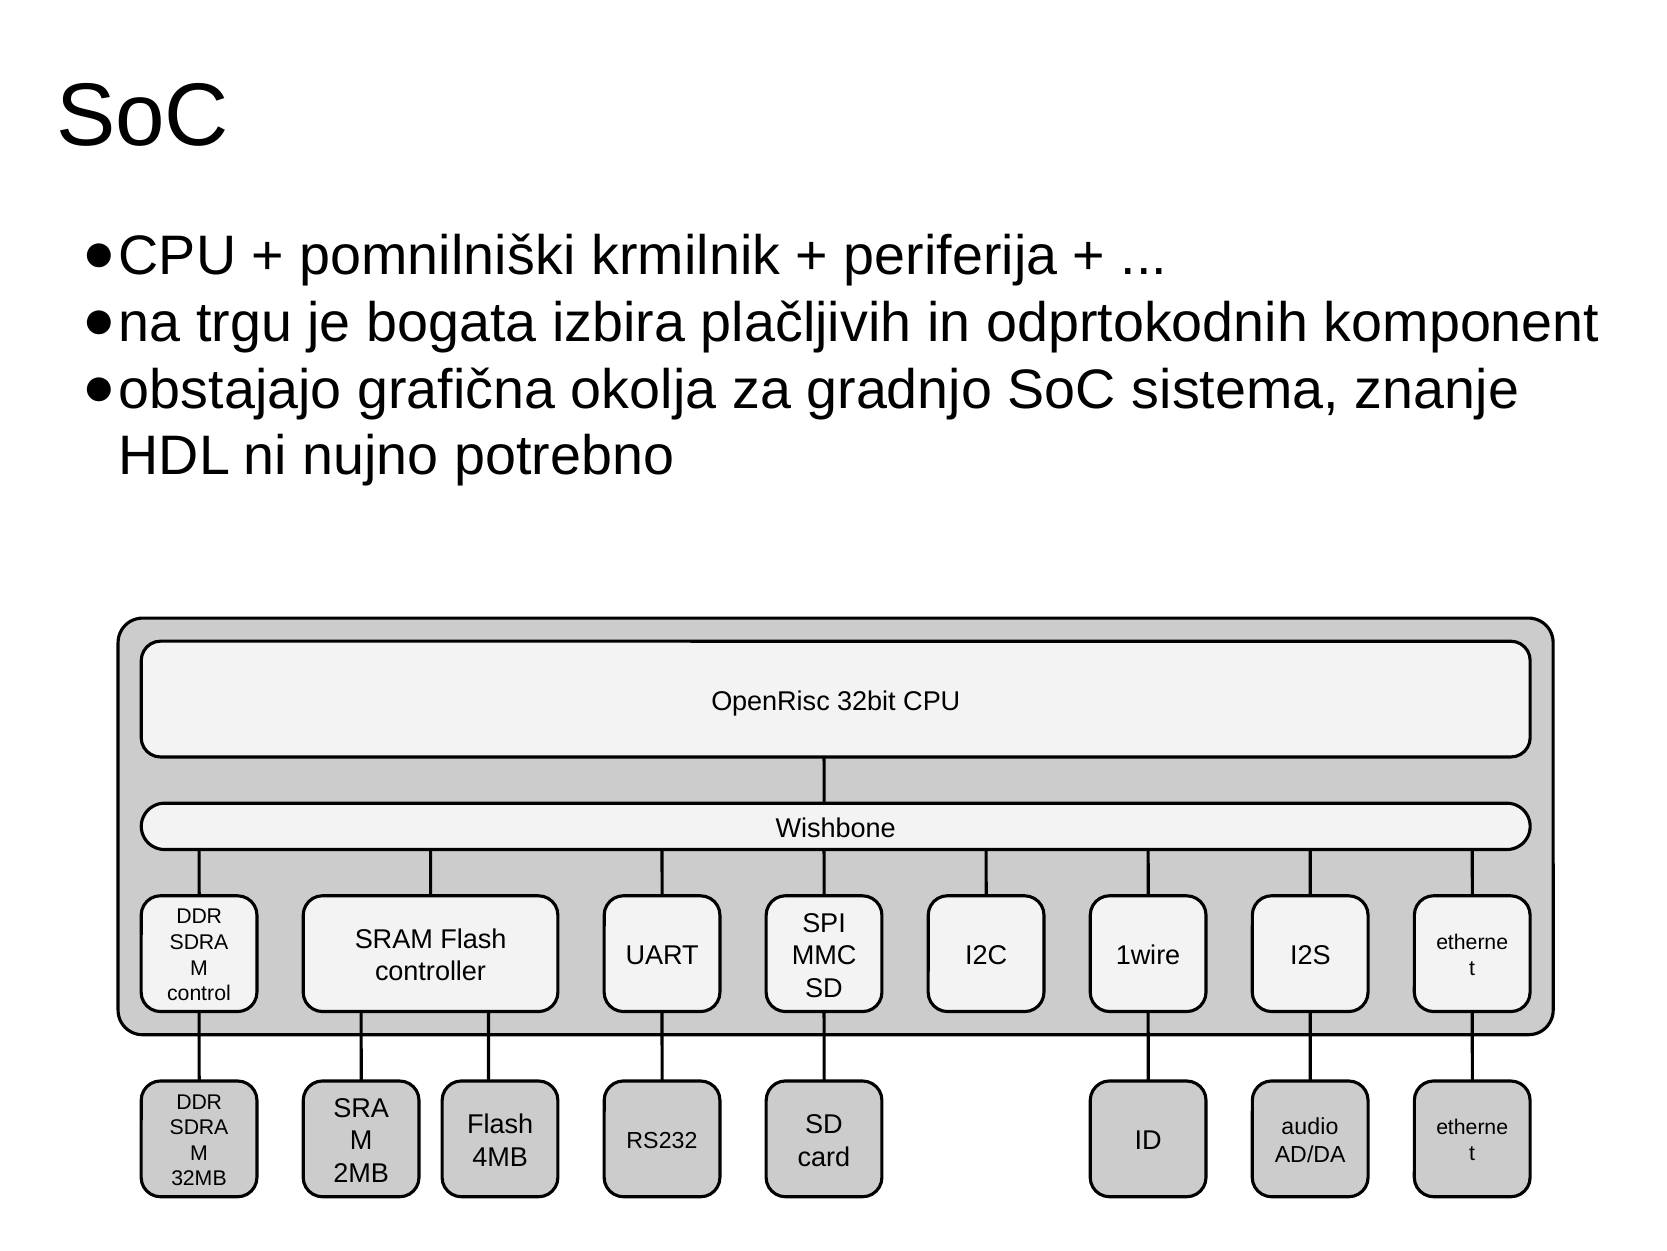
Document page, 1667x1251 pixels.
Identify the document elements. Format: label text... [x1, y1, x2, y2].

text_box SPI MMC SD [766, 895, 882, 1012]
text_box UART [604, 895, 720, 1012]
text_box ID [1090, 1080, 1207, 1197]
list CPU + pomnilniški krmilnik + periferija + ... na trgu je bogata izbira plačljivih in odprtokodnih komponent obstajajo grafična okolja za gradnjo SoC sistema, znanje HDL ni nujno potrebno [50, 212, 1625, 584]
text_box OpenRisc 32bit CPU [141, 641, 1531, 757]
text_box [363, 1012, 486, 1035]
text_box DDR SDRAM 32MB [141, 1080, 257, 1197]
text_box I2C [928, 895, 1044, 1012]
text_box [433, 850, 660, 1035]
text_box [201, 850, 429, 1035]
text_box SRAM 2MB [303, 1080, 419, 1197]
text_box audio AD/DA [1252, 1080, 1369, 1197]
text_box Flash 4MB [442, 1080, 558, 1197]
text_box [826, 850, 1146, 1035]
text_box SD card [766, 1080, 882, 1197]
text_box [1312, 850, 1470, 1035]
text_box [1150, 850, 1308, 1035]
text_box ethernet [1414, 895, 1531, 1012]
title SoC [50, 50, 1630, 213]
text_box I2S [1252, 895, 1369, 1012]
text_box ethernet [1414, 1080, 1531, 1197]
text_box DDR SDRAM control [141, 895, 257, 1012]
text_box [118, 618, 1554, 1035]
text_box [664, 850, 822, 1035]
text_box SRAM Flash controller [303, 895, 558, 1012]
text_box RS232 [604, 1080, 720, 1197]
text_box Wishbone [141, 803, 1531, 850]
text_box 1wire [1090, 895, 1207, 1012]
